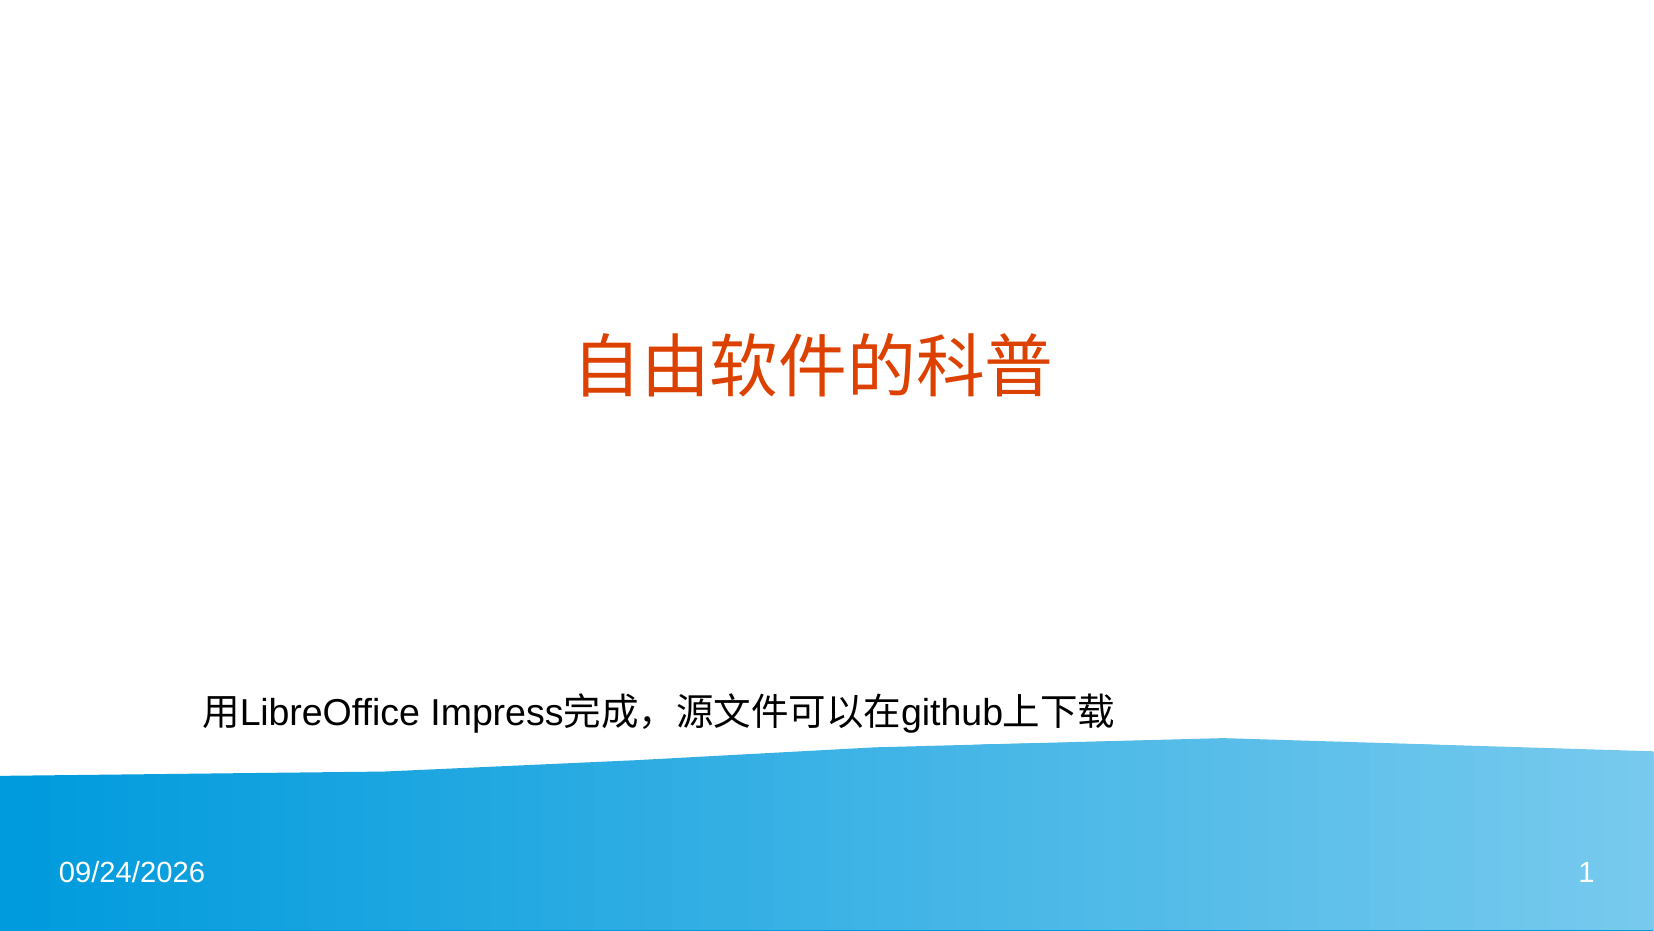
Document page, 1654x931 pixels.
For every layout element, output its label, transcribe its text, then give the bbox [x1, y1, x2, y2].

title 自由软件的科普 [75, 272, 1552, 451]
text_box 用LibreOffice Impress完成，源文件可以在github上下载 [187, 675, 1131, 735]
